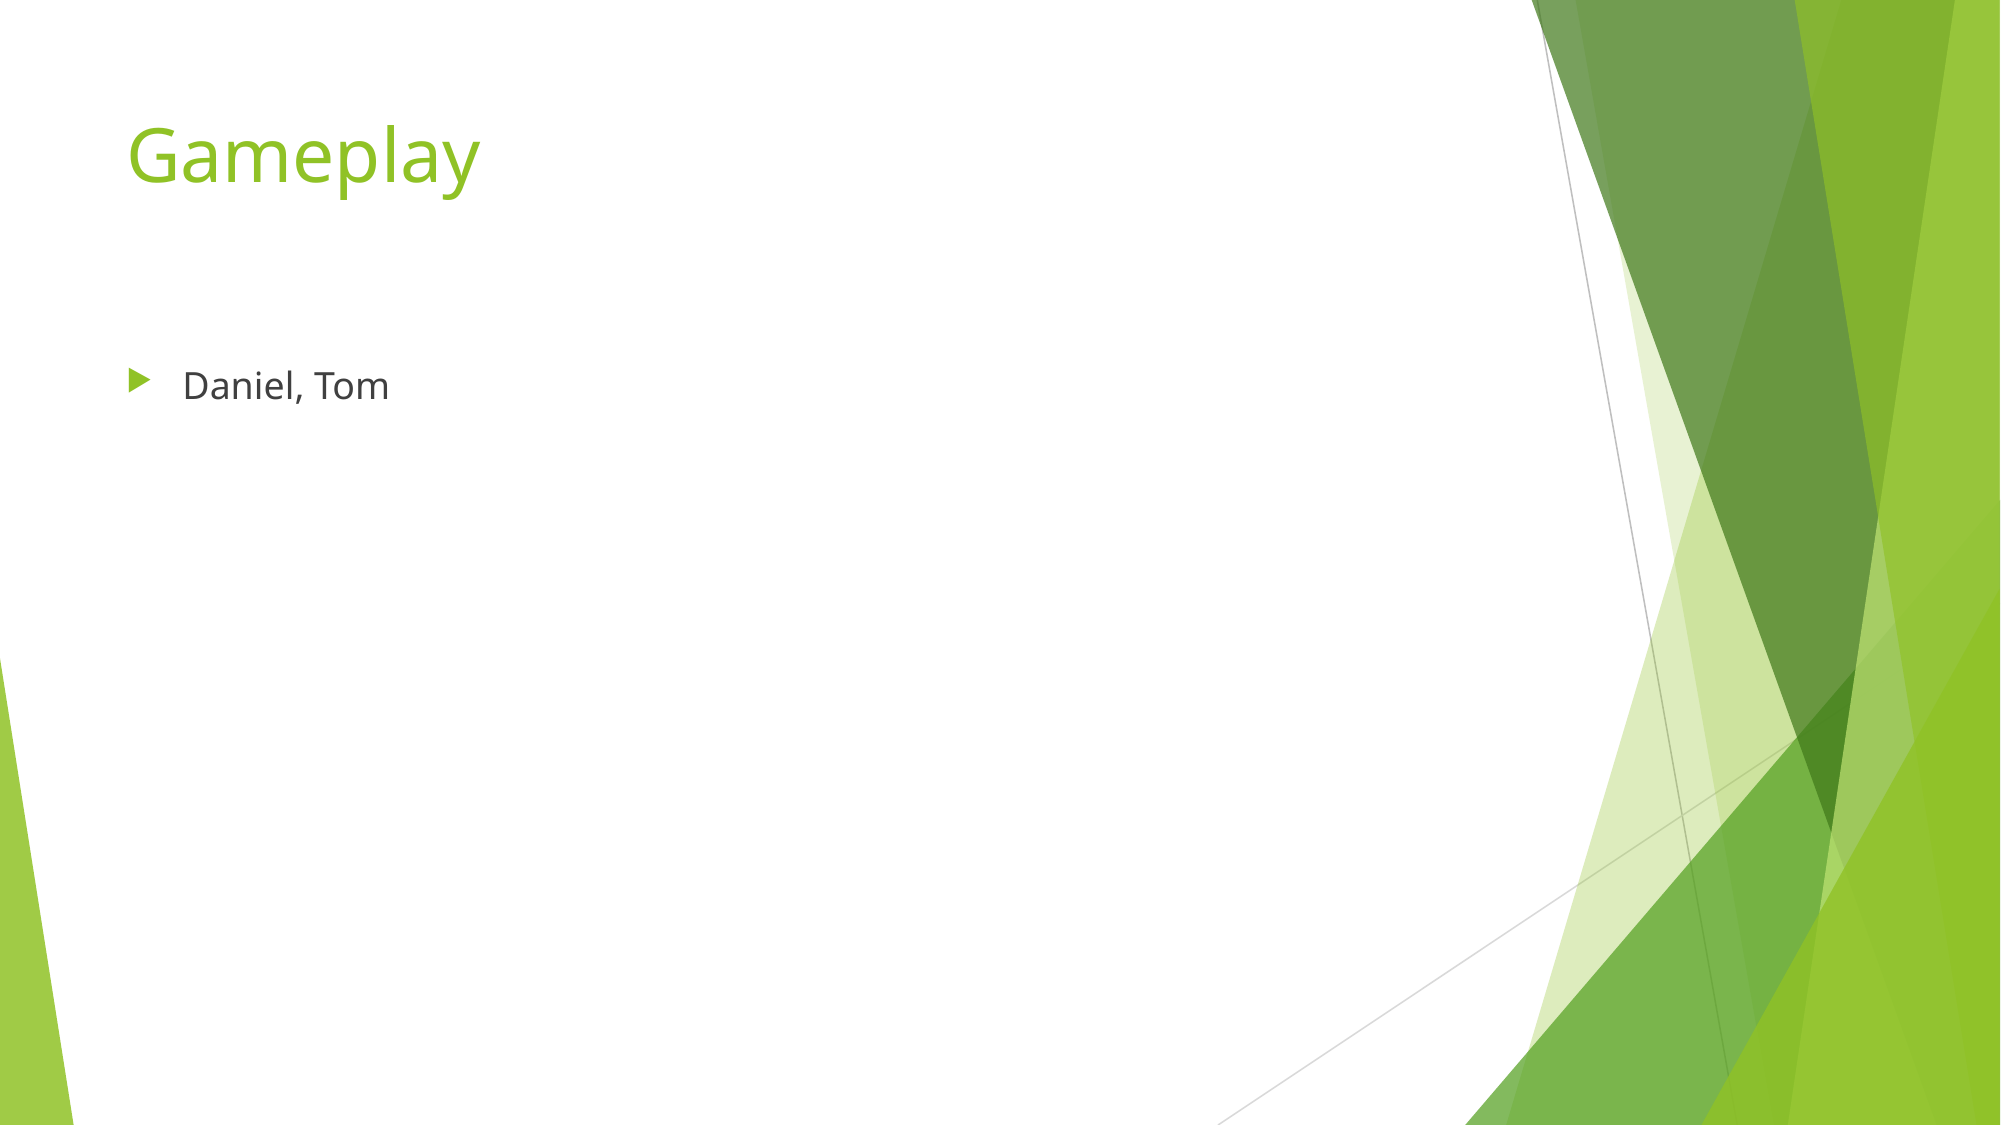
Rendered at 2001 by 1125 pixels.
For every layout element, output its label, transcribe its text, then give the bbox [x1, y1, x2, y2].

list Daniel, Tom [111, 354, 1522, 992]
title Gameplay [111, 99, 1522, 317]
